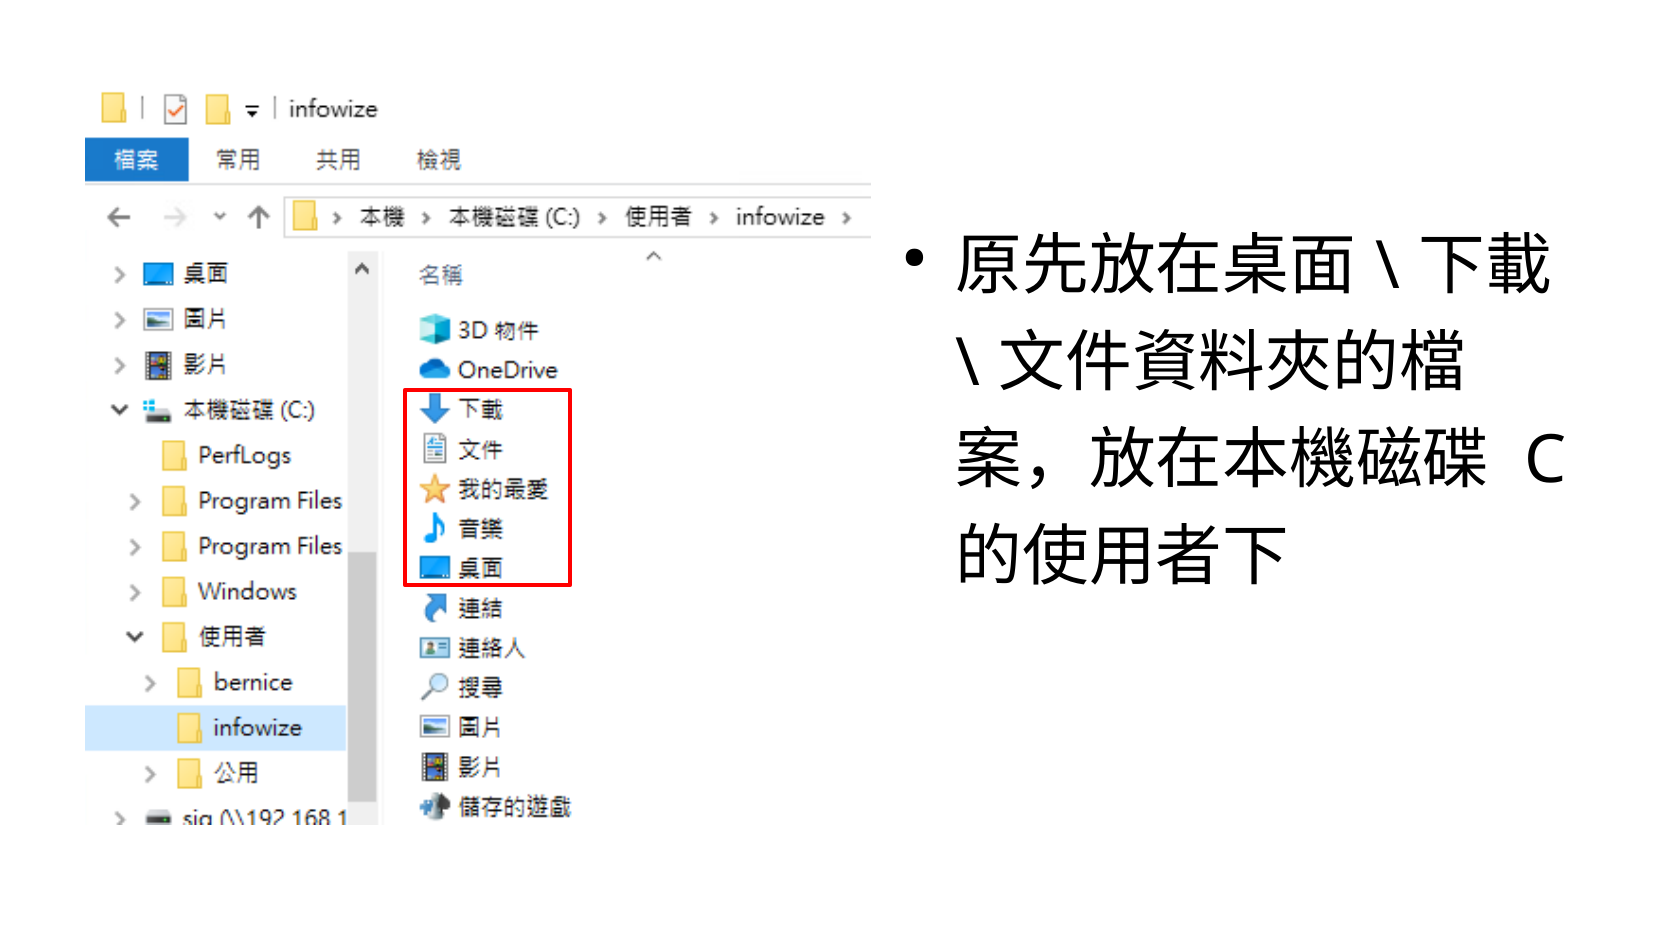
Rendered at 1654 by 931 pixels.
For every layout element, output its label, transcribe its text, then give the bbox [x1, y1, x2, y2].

picture [85, 89, 871, 826]
title 原先放在桌面\下載\文件資料夾的檔案，放在本機磁碟 C的使用者下 [885, 120, 1576, 691]
